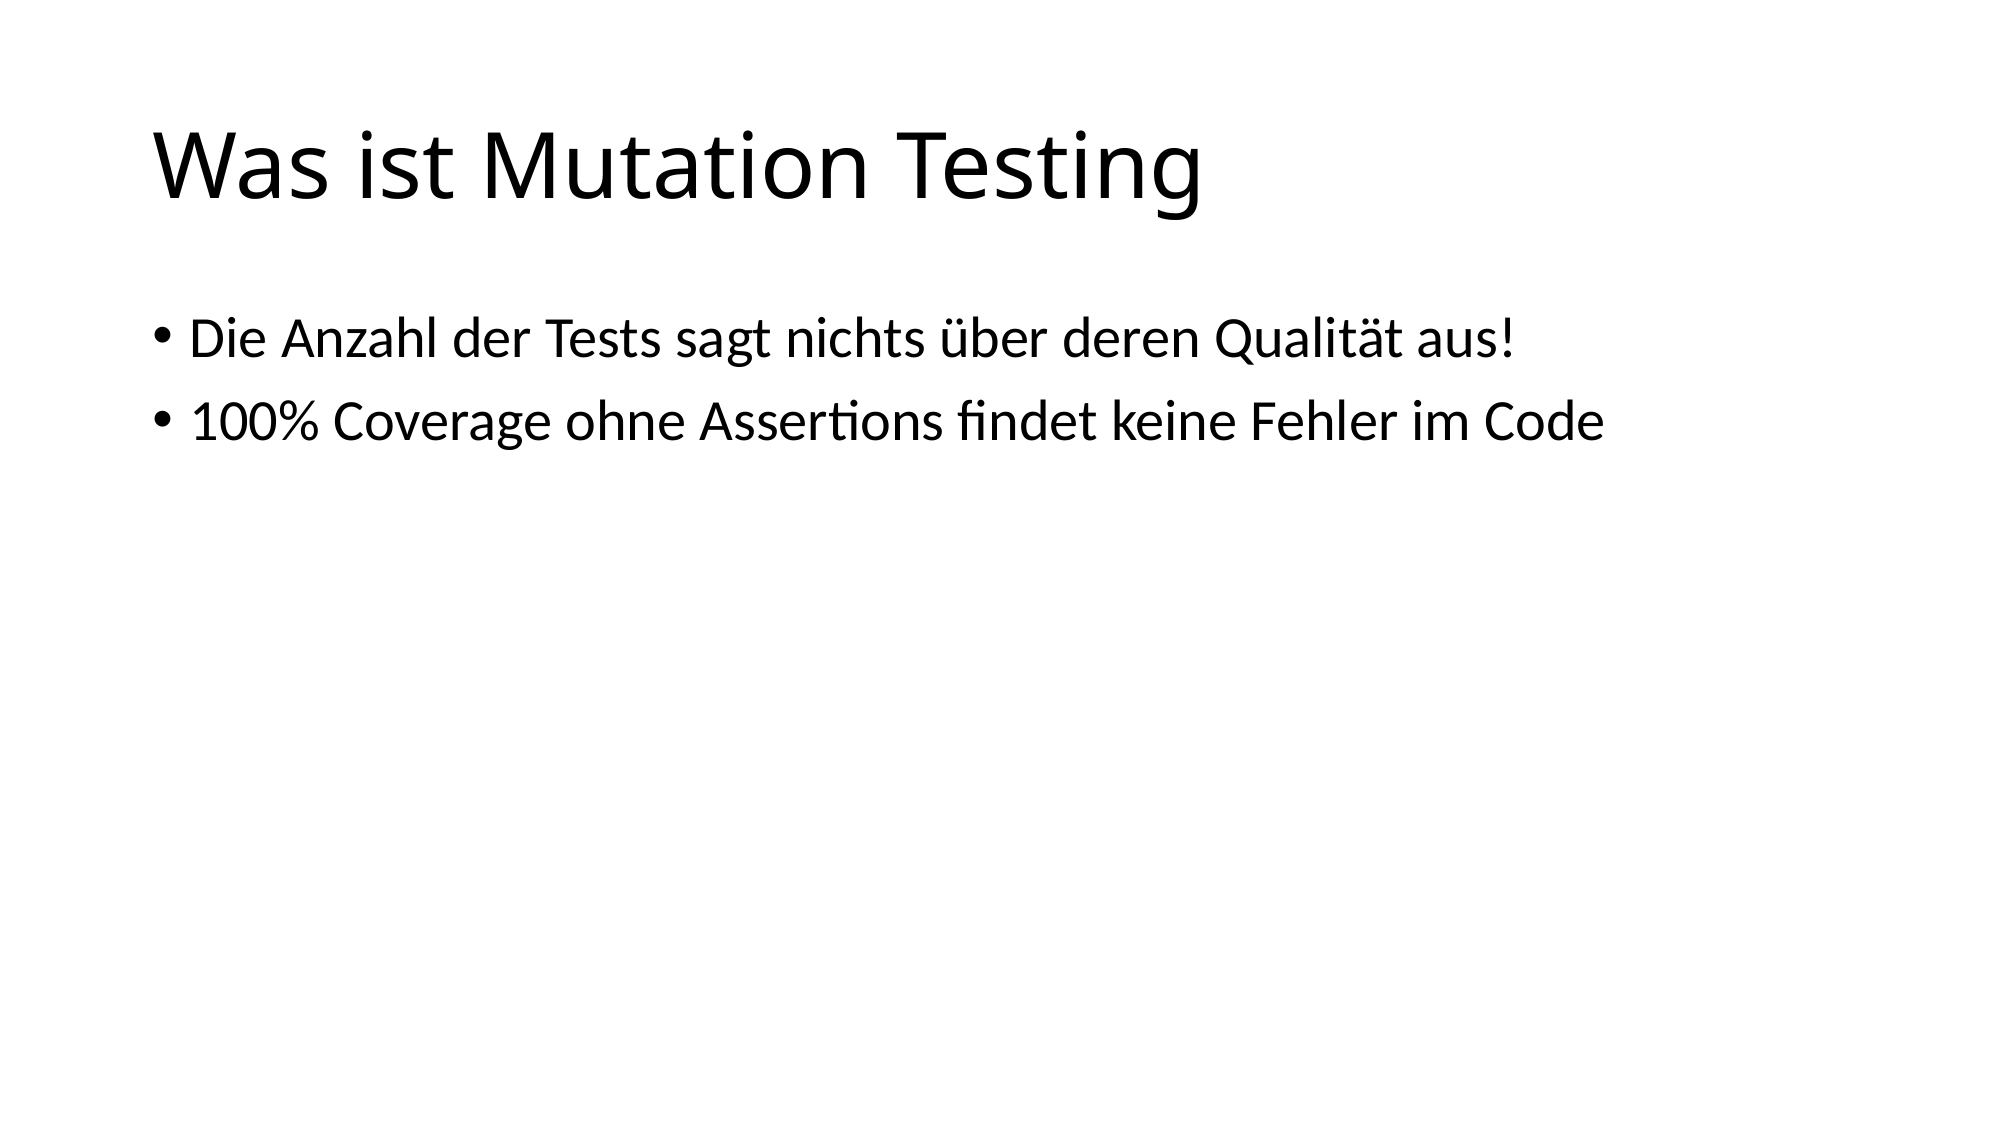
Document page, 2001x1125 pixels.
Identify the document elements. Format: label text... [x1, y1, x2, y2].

list Die Anzahl der Tests sagt nichts über deren Qualität aus! 100% Coverage ohne Assertions findet keine Fehler im Code [137, 299, 1863, 1014]
title Was ist Mutation Testing [137, 59, 1863, 278]
